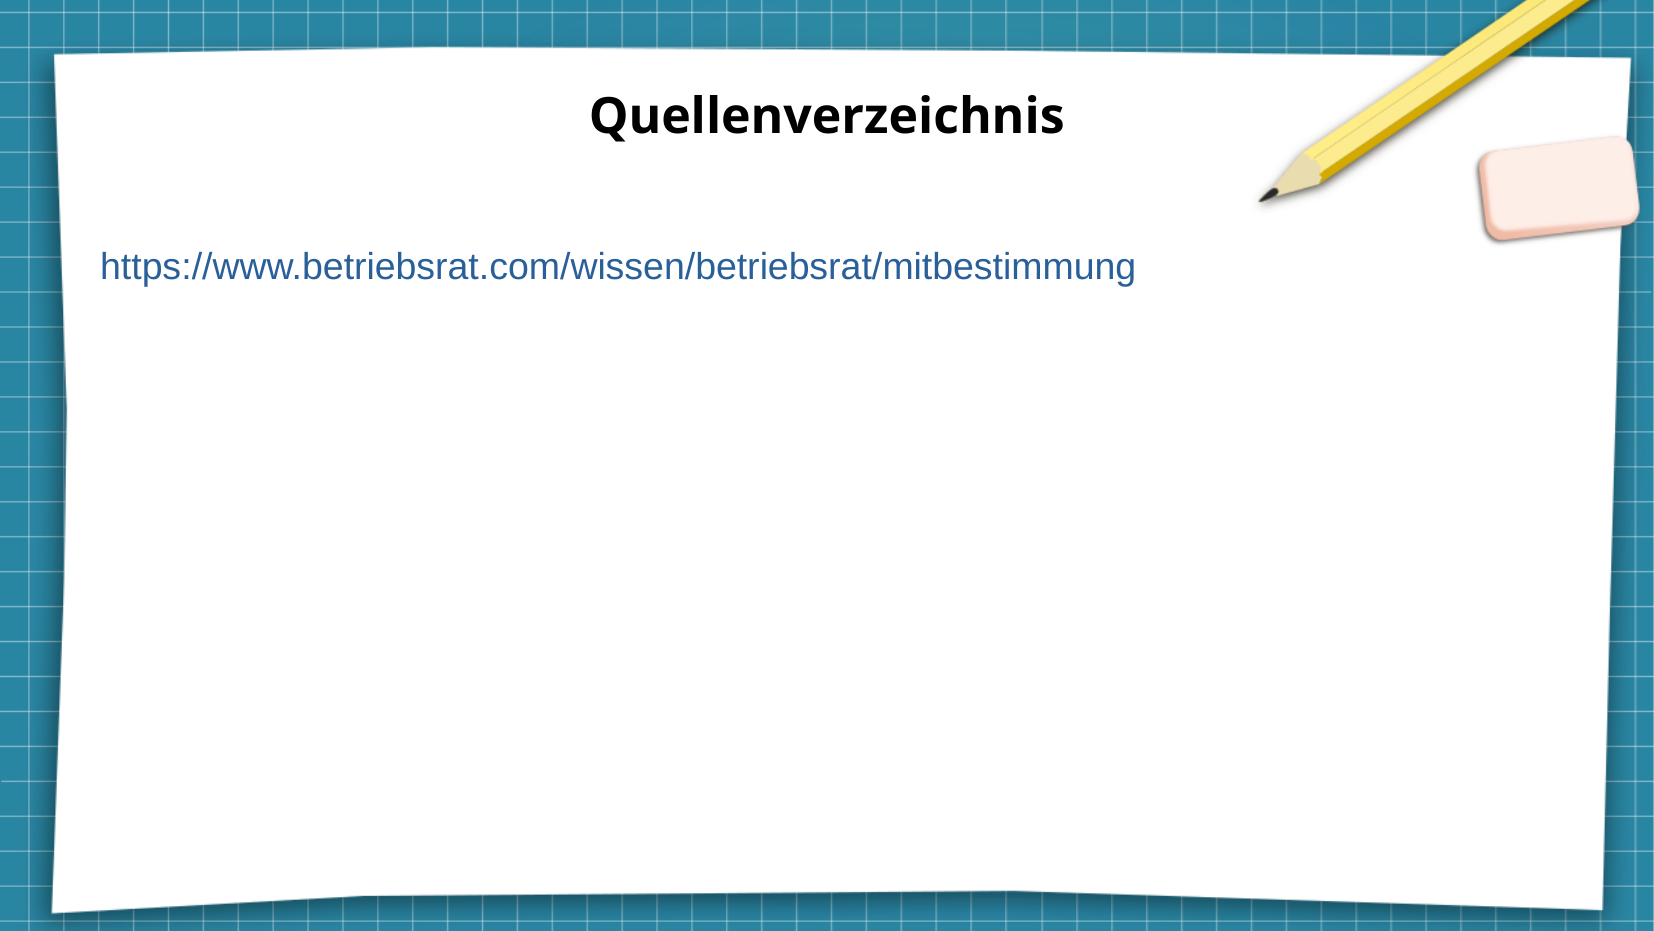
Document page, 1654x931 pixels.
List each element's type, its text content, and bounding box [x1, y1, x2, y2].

title Quellenverzeichnis [82, 37, 1571, 193]
text_box https://www.betriebsrat.com/wissen/betriebsrat/mitbestimmung [85, 238, 1152, 296]
picture [0, 0, 1654, 931]
